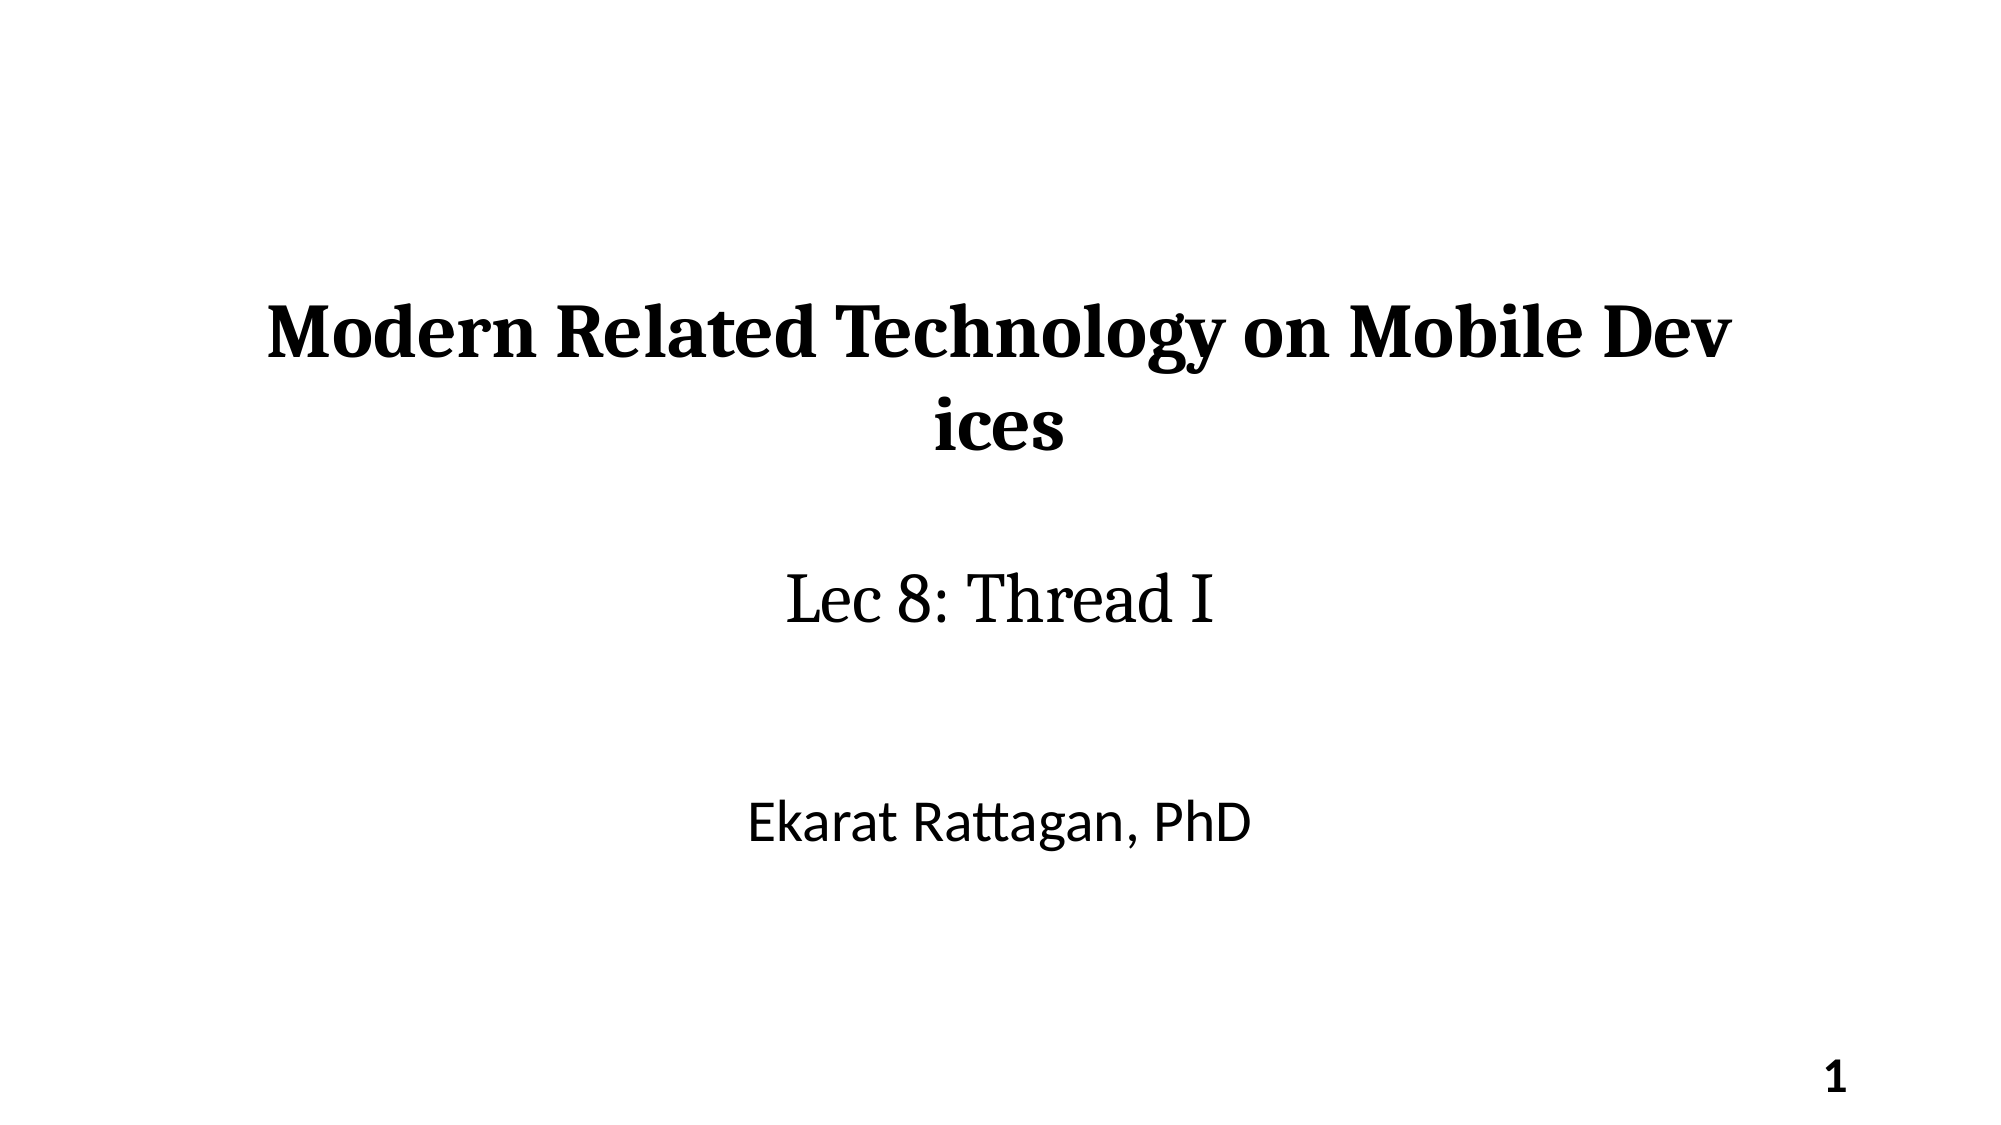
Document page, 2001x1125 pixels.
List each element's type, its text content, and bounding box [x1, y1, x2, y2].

subtitle Ekarat Rattagan, PhD [249, 590, 1750, 863]
slide_number <number> [1412, 1042, 1863, 1103]
title Modern Related Technology on Mobile Devices Lec 8: Thread I [249, 184, 1750, 590]
